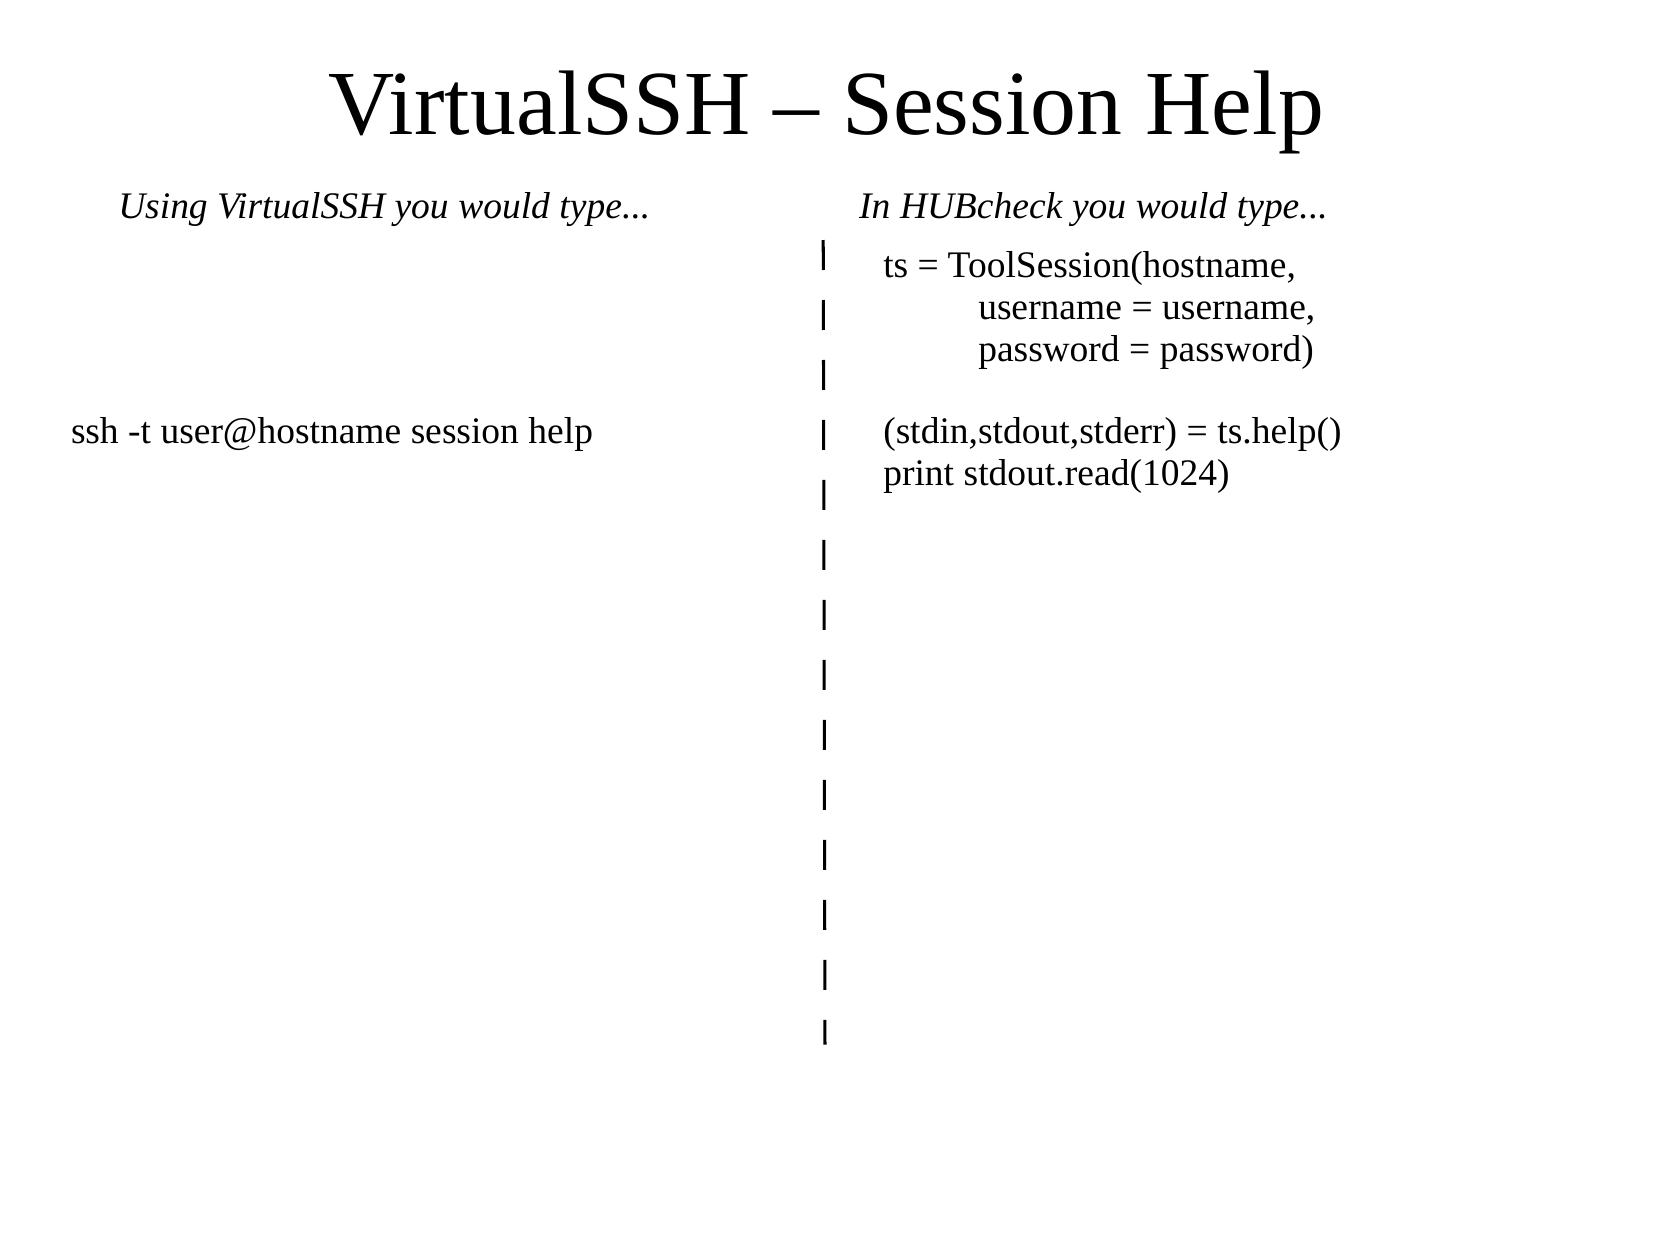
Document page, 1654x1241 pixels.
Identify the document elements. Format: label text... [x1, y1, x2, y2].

title VirtualSSH – Session Help [82, 52, 1571, 155]
text_box Using VirtualSSH you would type... In HUBcheck you would type... [103, 178, 1516, 238]
text_box ssh -t user@hostname session help [56, 236, 796, 460]
text_box [263, 401, 868, 472]
text_box ts = ToolSession(hostname, username = username, password = password) (stdin,stdout,stderr) = ts.help() print stdout.read(1024) [868, 237, 1610, 501]
